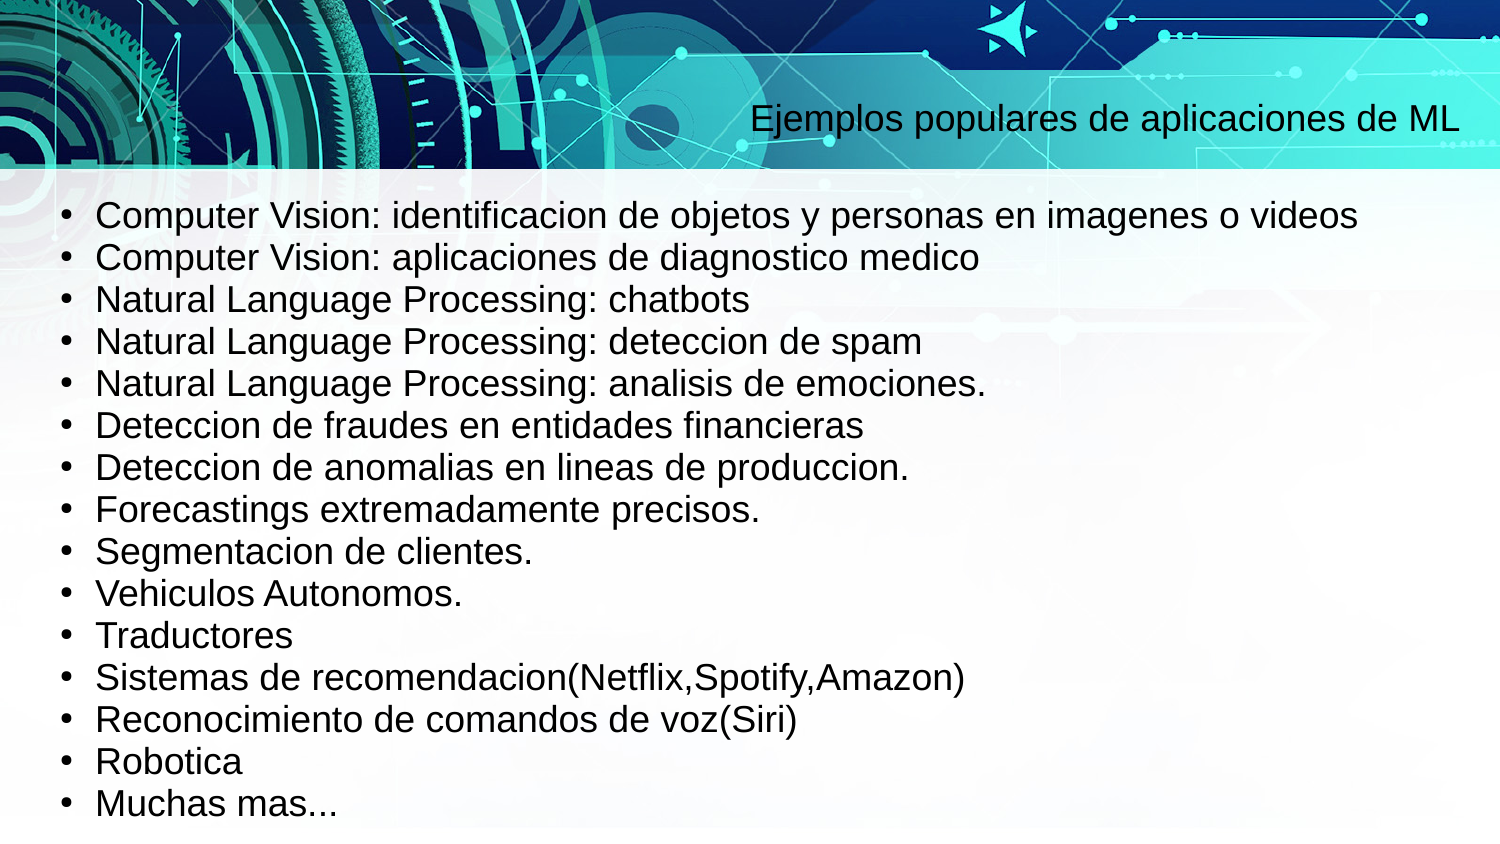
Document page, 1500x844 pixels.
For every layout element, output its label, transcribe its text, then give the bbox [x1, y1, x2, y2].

text_box Computer Vision: identificacion de objetos y personas en imagenes o videos Computer Vision: aplicaciones de diagnostico medico Natural Language Processing: chatbots Natural Language Processing: deteccion de spam Natural Language Processing: analisis de emociones. Deteccion de fraudes en entidades financieras Deteccion de anomalias en lineas de produccion. Forecastings extremadamente precisos. Segmentacion de clientes. Vehiculos Autonomos. Traductores Sistemas de recomendacion(Netflix,Spotify,Amazon) Reconocimiento de comandos de voz(Siri) Robotica Muchas mas... [45, 187, 1374, 826]
picture [0, 0, 1500, 844]
text_box Ejemplos populares de aplicaciones de ML [735, 90, 1476, 147]
